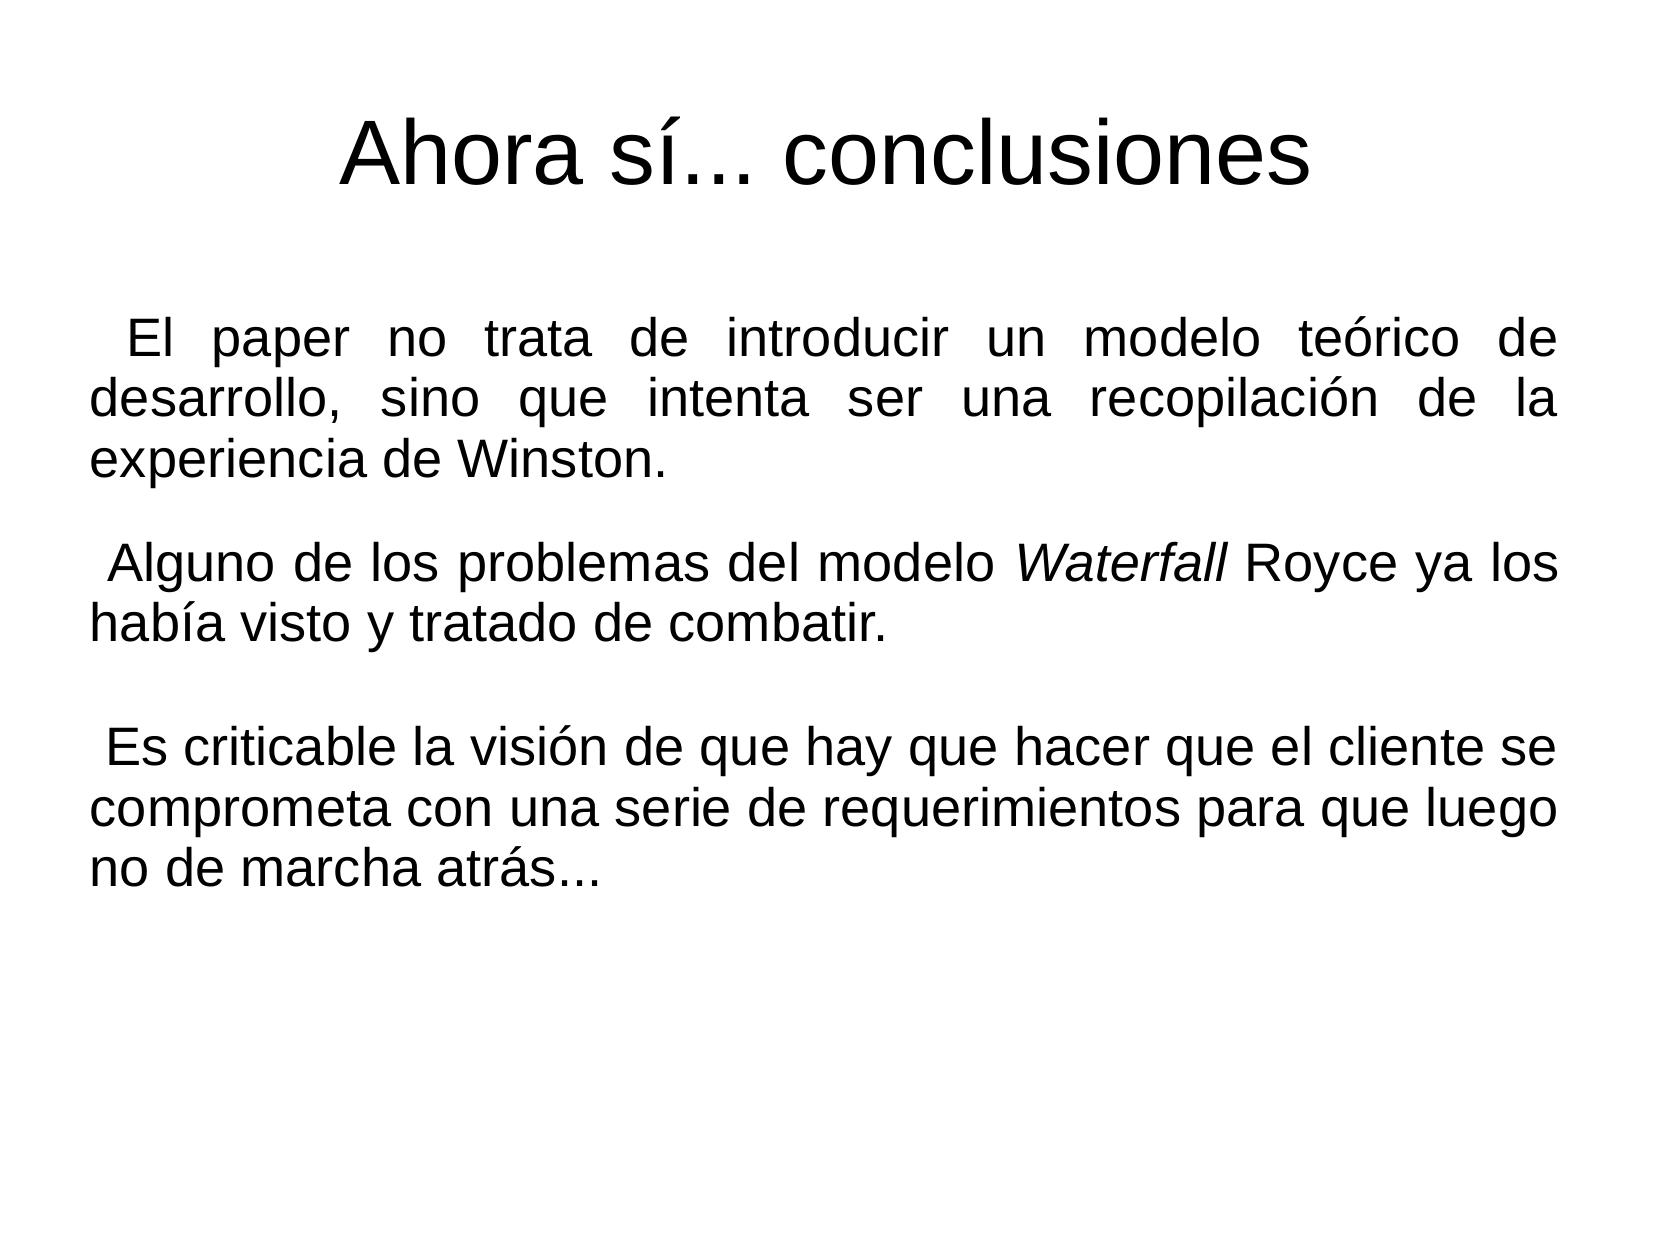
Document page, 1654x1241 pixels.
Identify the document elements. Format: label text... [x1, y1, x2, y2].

title Ahora sí... conclusiones [82, 49, 1571, 257]
text_box El paper no trata de introducir un modelo teórico de desarrollo, sino que intenta ser una recopilación de la experiencia de Winston. [75, 300, 1576, 497]
text_box Alguno de los problemas del modelo Waterfall Royce ya los había visto y tratado de combatir. [75, 525, 1576, 709]
text_box Es criticable la visión de que hay que hacer que el cliente se comprometa con una serie de requerimientos para que luego no de marcha atrás... [75, 709, 1576, 938]
